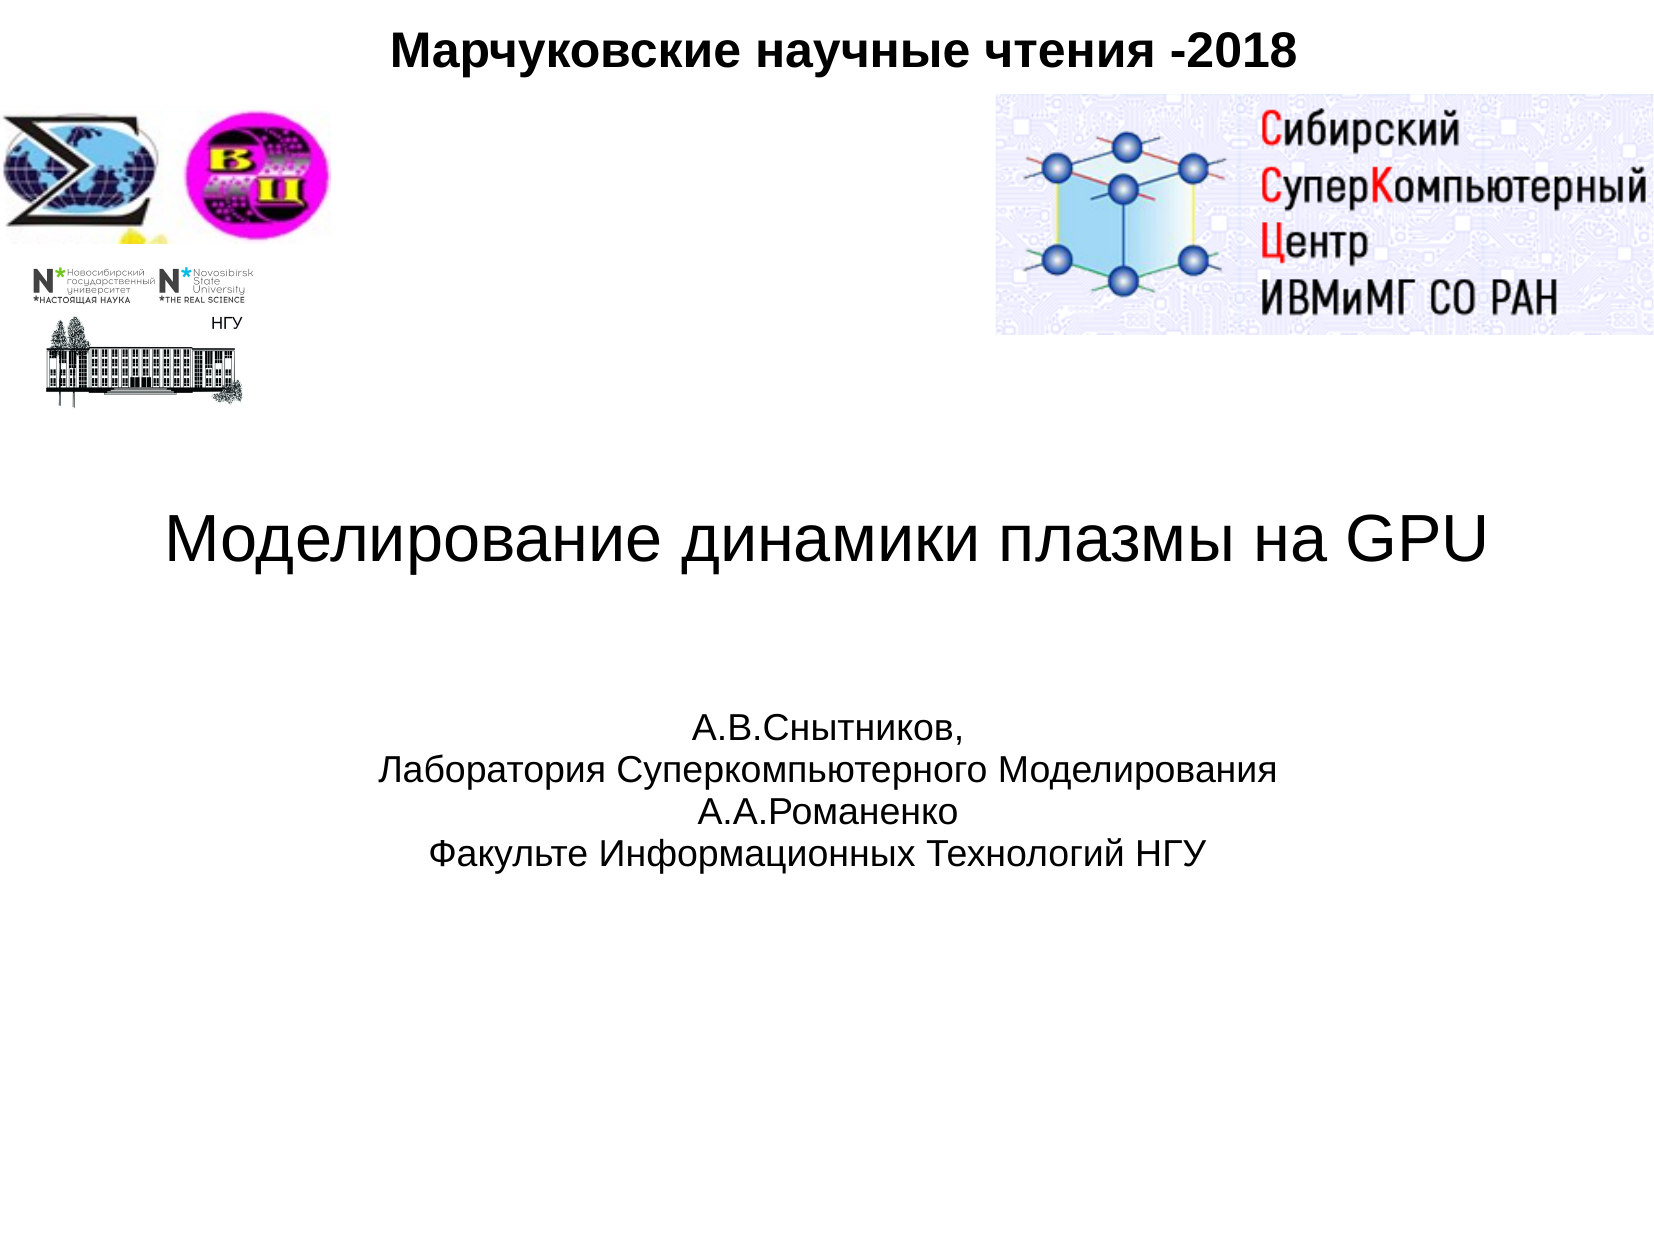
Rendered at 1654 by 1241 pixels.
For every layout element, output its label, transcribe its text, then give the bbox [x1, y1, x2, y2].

text_box Марчуковские научные чтения -2018 [375, 15, 1313, 86]
picture [30, 256, 256, 423]
picture [0, 106, 331, 244]
subtitle Моделирование динамики плазмы на GPU [83, 256, 1572, 822]
picture [993, 94, 1654, 335]
text_box А.В.Снытников, Лаборатория Суперкомпьютерного Моделирования А.А.Романенко Факульте Информационных Технологий НГУ [363, 699, 1293, 883]
